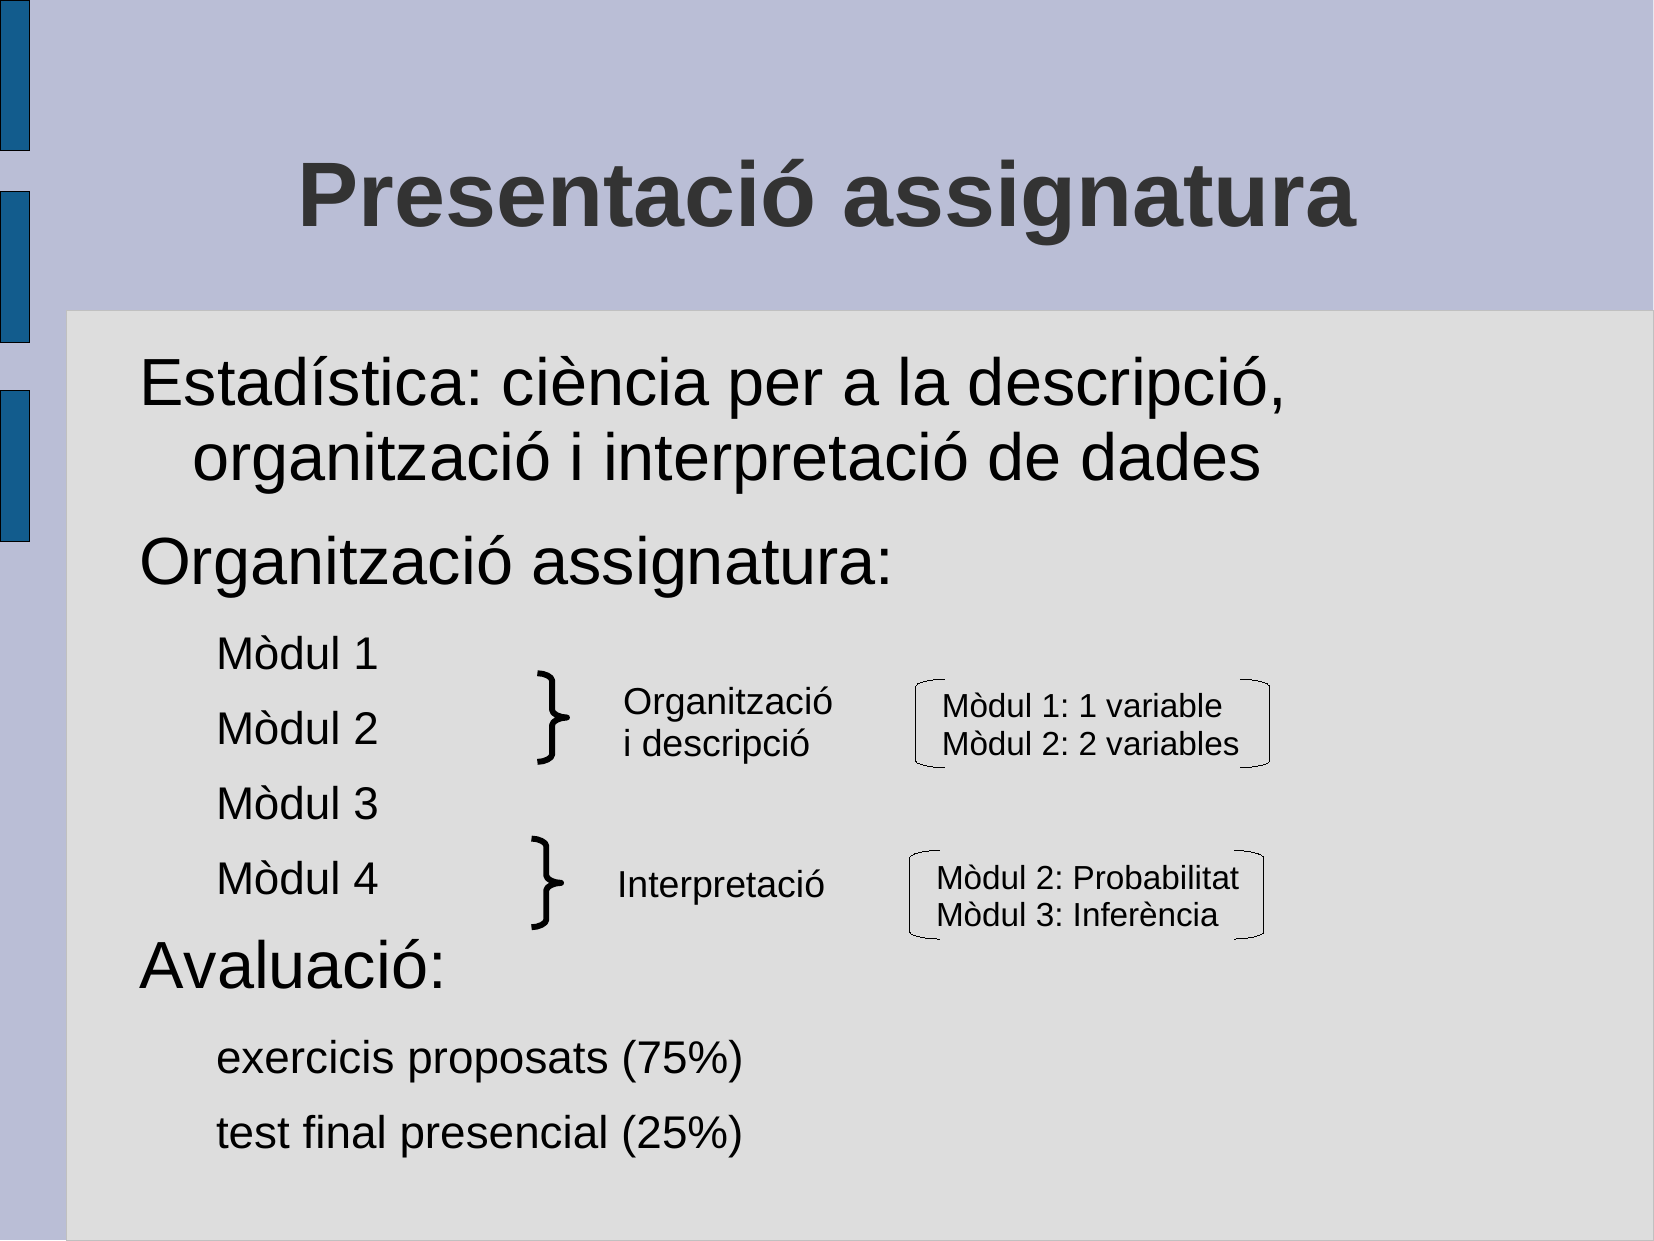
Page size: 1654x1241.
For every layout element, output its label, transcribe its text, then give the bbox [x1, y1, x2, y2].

title Presentació assignatura [121, 91, 1534, 299]
text_box Mòdul 1: 1 variable Mòdul 2: 2 variables [927, 680, 1255, 778]
text_box Organització i descripció [608, 673, 863, 782]
text_box Interpretació [602, 856, 857, 918]
text_box Mòdul 2: Probabilitat Mòdul 3: Inferència [921, 851, 1255, 950]
list Estadística: ciència per a la descripció, organització i interpretació de dades Organització assignatura: Mòdul 1 Mòdul 2 Mòdul 3 Mòdul 4 Avaluació: exercicis proposats (75%) test final presencial (25%) [121, 344, 1534, 1226]
